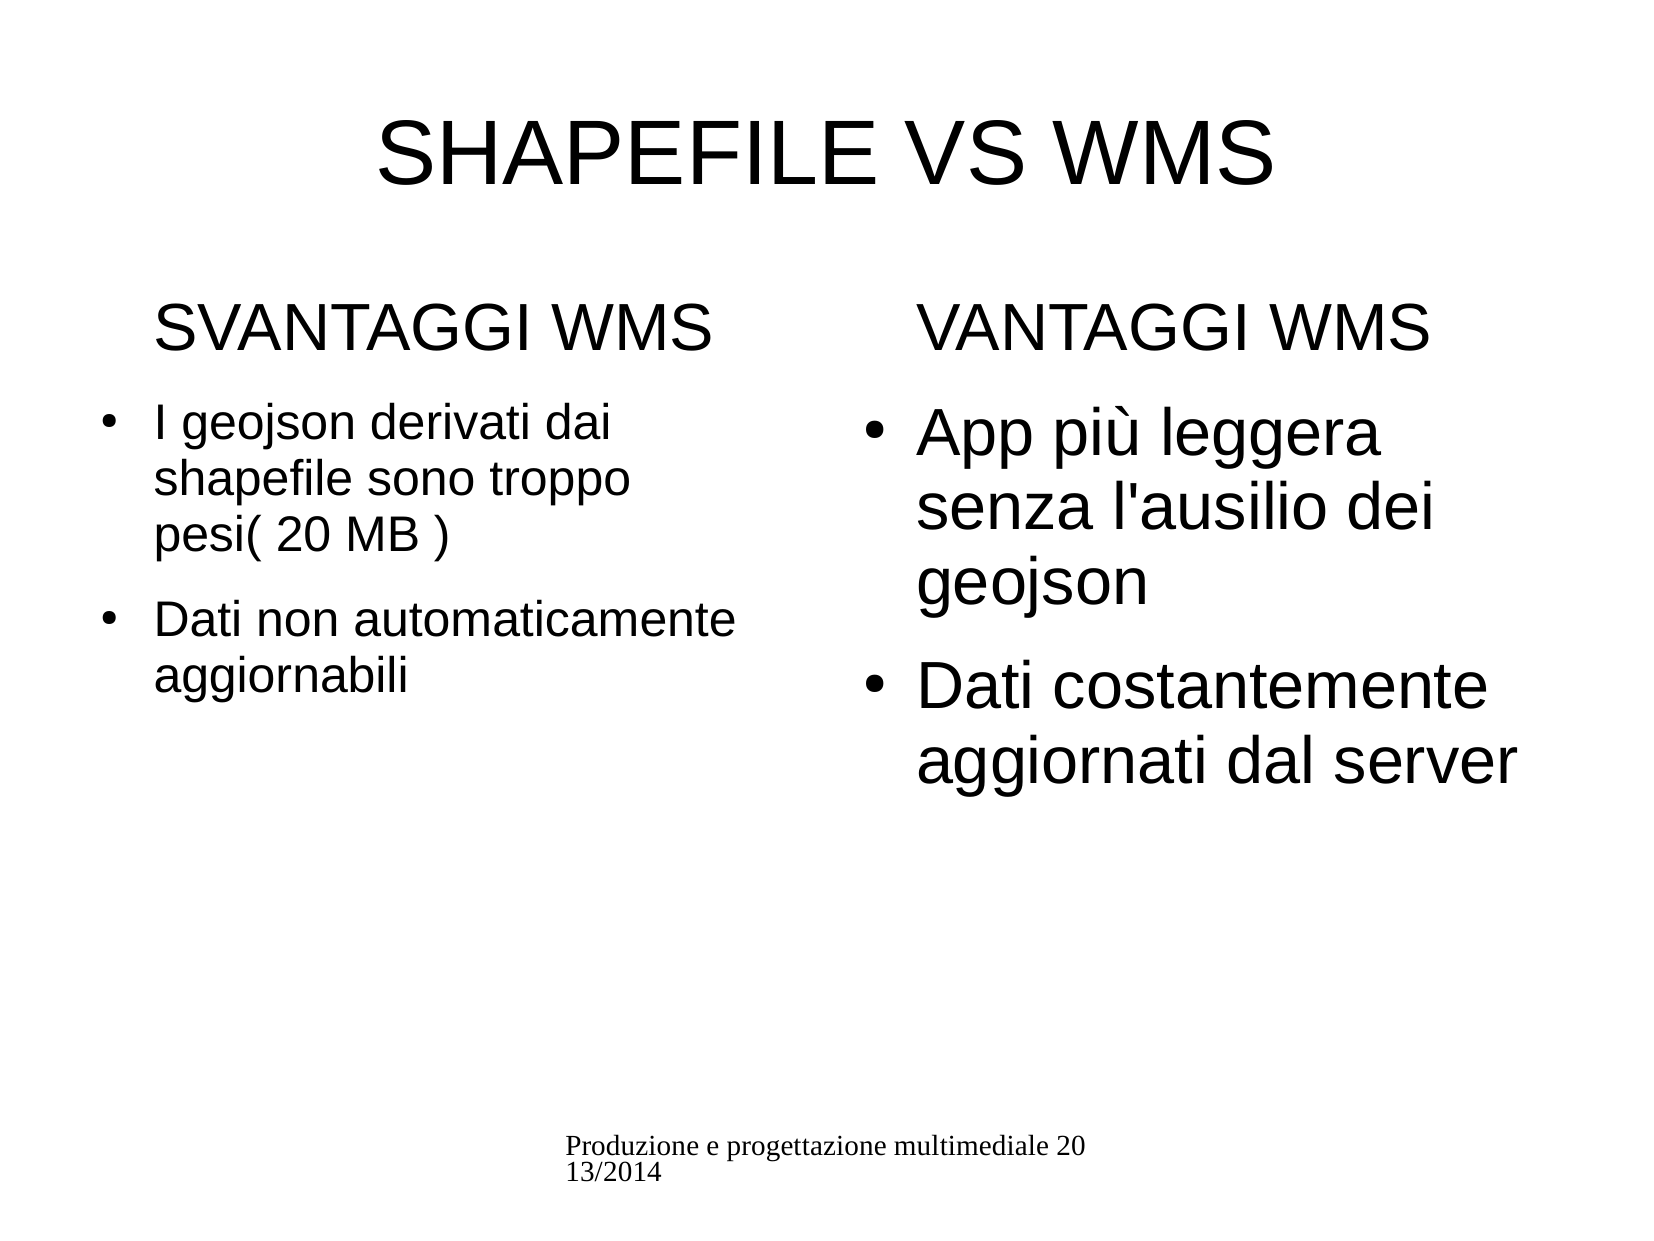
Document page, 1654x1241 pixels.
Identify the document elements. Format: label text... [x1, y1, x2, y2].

list SVANTAGGI WMS I geojson derivati dai shapefile sono troppo pesi( 20 MB ) Dati non automaticamente aggiornabili [82, 290, 809, 1109]
title SHAPEFILE VS WMS [82, 49, 1571, 257]
list VANTAGGI WMS App più leggera senza l'ausilio dei geojson Dati costantemente aggiornati dal server [845, 290, 1572, 1109]
